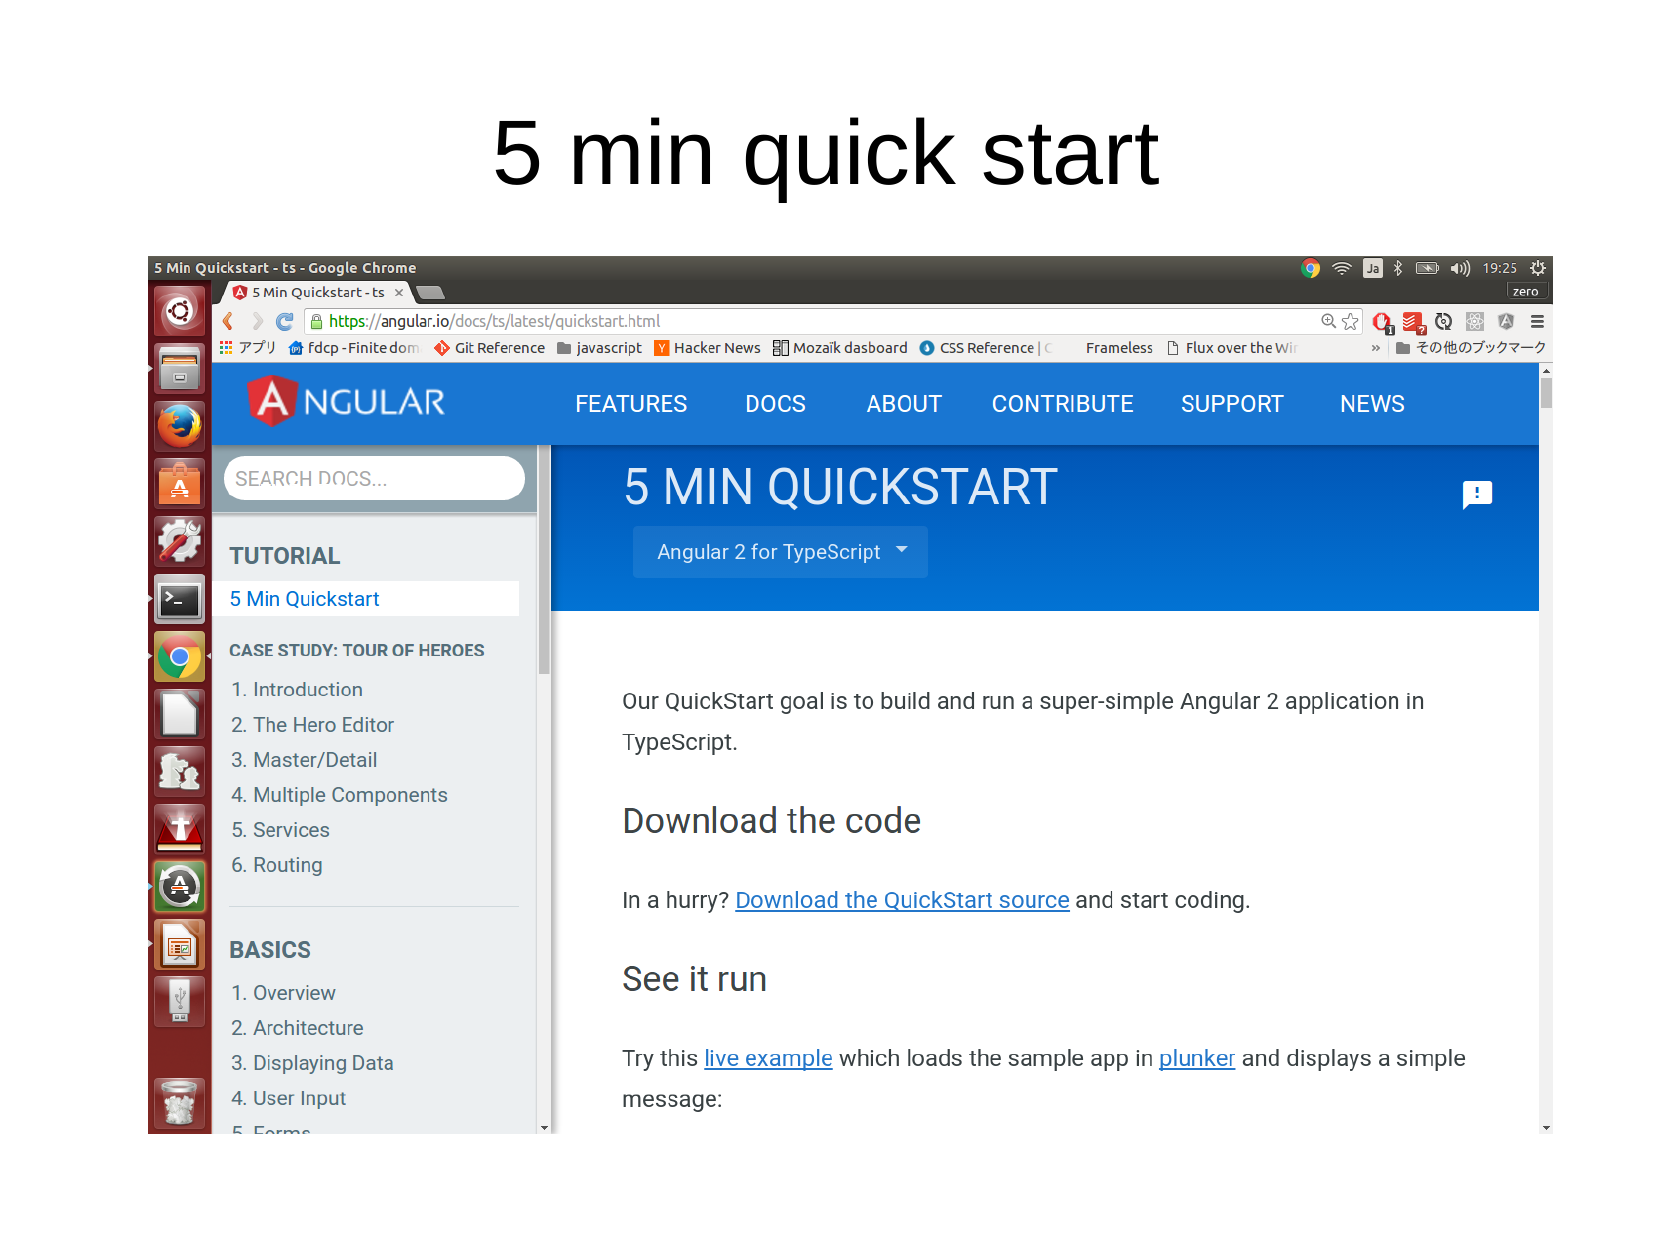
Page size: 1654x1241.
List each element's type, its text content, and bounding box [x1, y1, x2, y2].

picture [148, 256, 1553, 1134]
title 5 min quick start [82, 49, 1571, 257]
